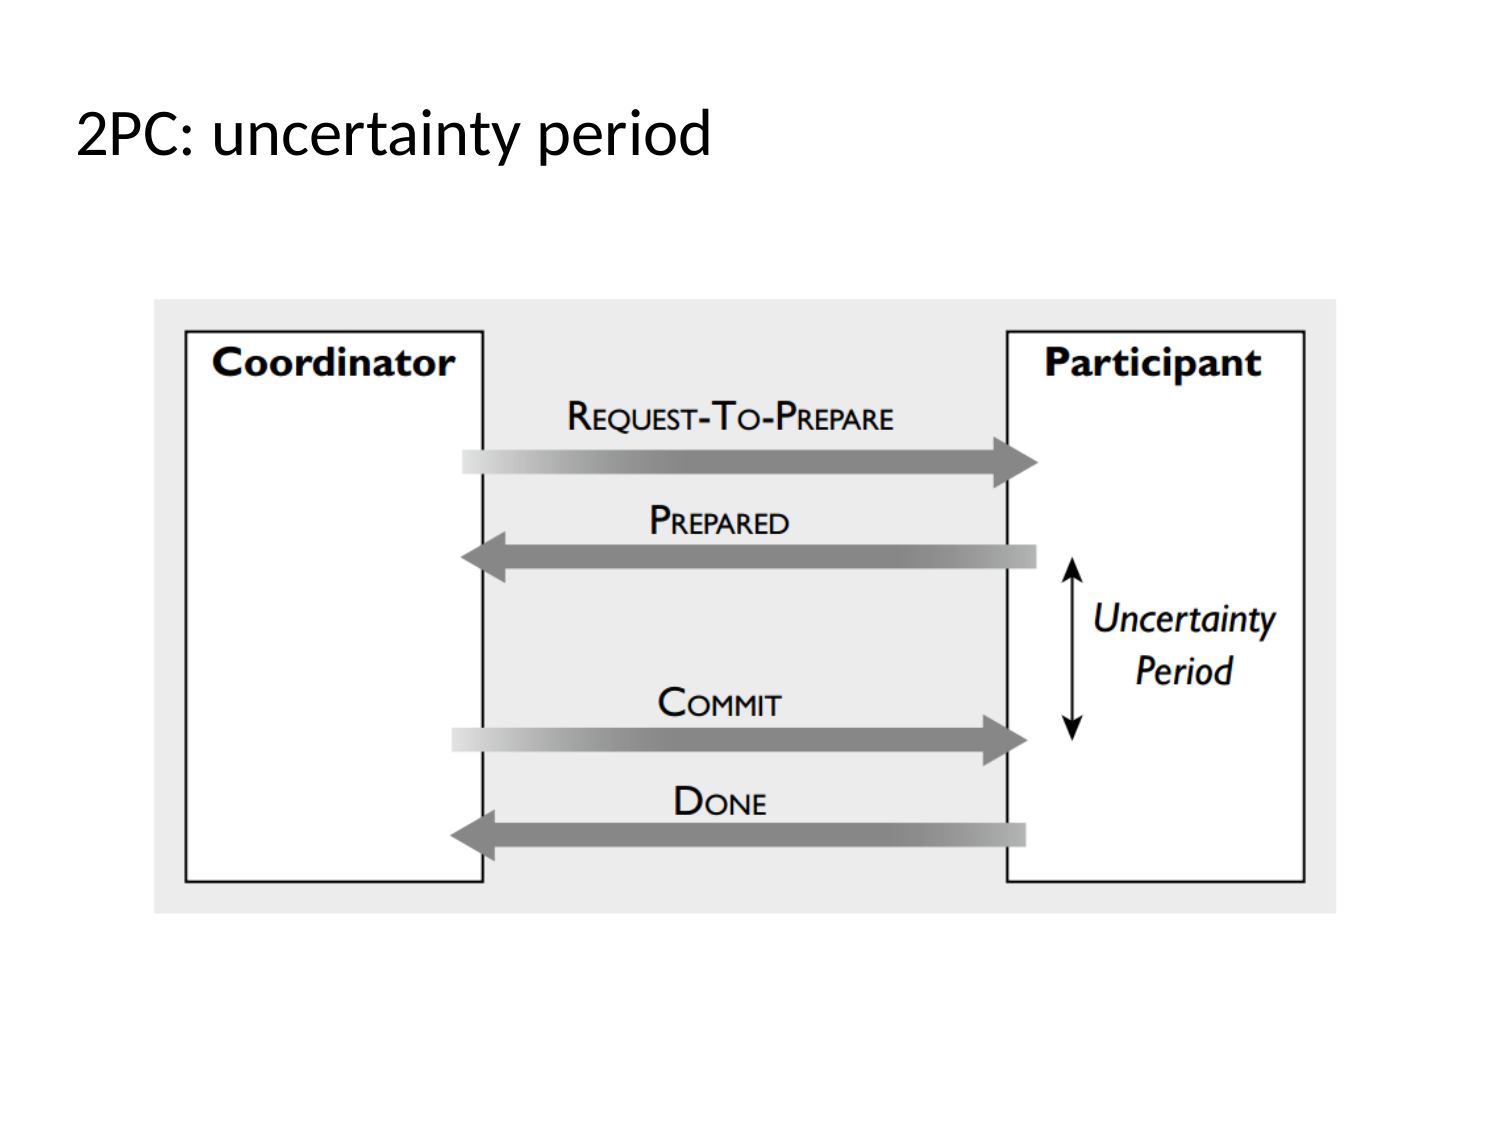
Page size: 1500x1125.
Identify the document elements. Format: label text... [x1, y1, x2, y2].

title 2PC: uncertainty period [75, 45, 1425, 233]
picture [145, 273, 1352, 931]
